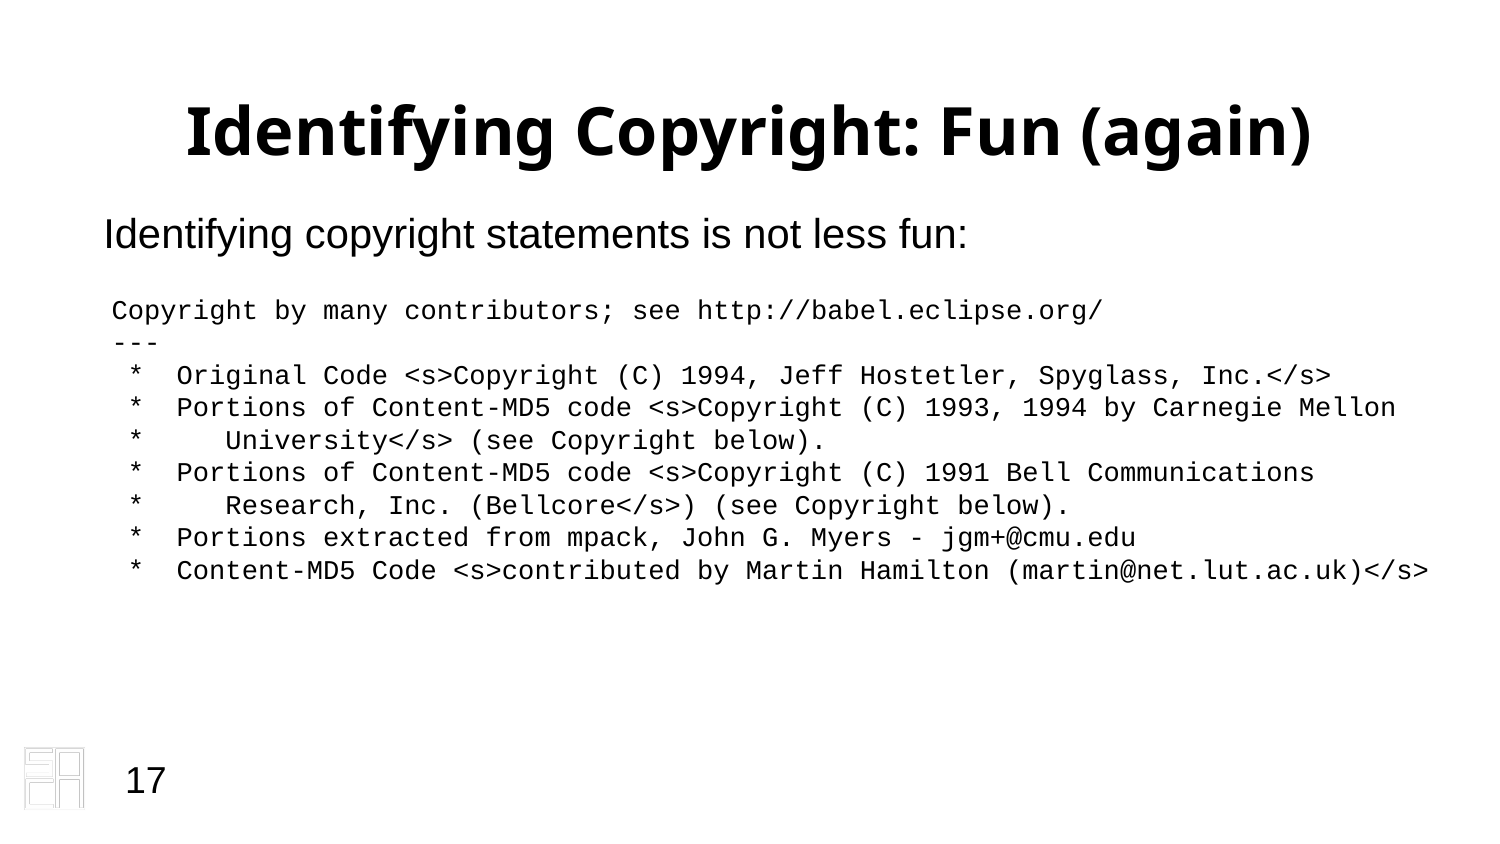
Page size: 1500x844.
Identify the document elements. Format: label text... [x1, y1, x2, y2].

text_box Copyright by many contributors; see http://babel.eclipse.org/ --- * Original Code <s>Copyright (C) 1994, Jeff Hostetler, Spyglass, Inc.</s> * Portions of Content-MD5 code <s>Copyright (C) 1993, 1994 by Carnegie Mellon * University</s> (see Copyright below). * Portions of Content-MD5 code <s>Copyright (C) 1991 Bell Communications * Research, Inc. (Bellcore</s>) (see Copyright below). * Portions extracted from mpack, John G. Myers - jgm+@cmu.edu * Content-MD5 Code <s>contributed by Martin Hamilton (martin@net.lut.ac.uk)</s> [96, 284, 1500, 753]
picture [23, 746, 86, 811]
text_box Identifying copyright statements is not less fun: [88, 199, 1447, 753]
text_box Identifying Copyright: Fun (again) [74, 39, 1425, 169]
